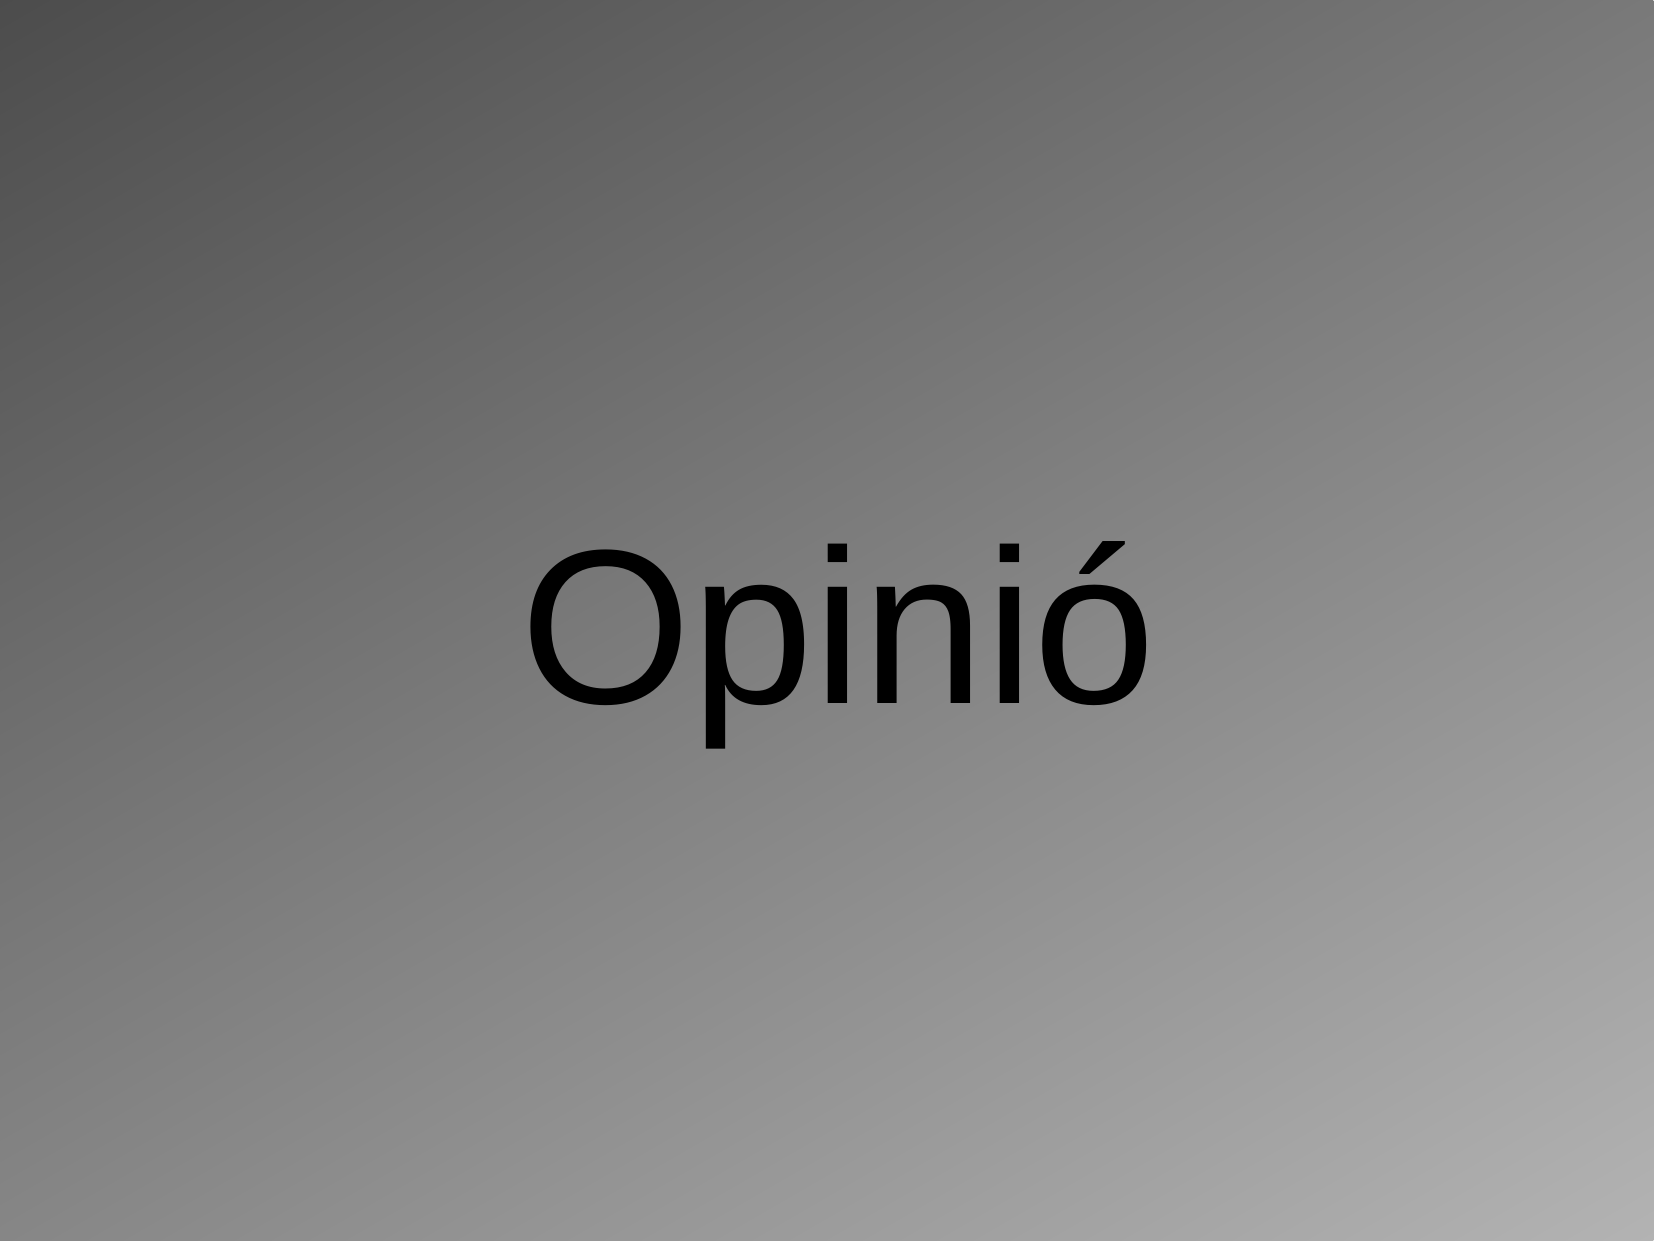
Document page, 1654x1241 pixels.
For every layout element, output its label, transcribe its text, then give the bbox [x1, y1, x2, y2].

title Opinió [94, 262, 1583, 992]
